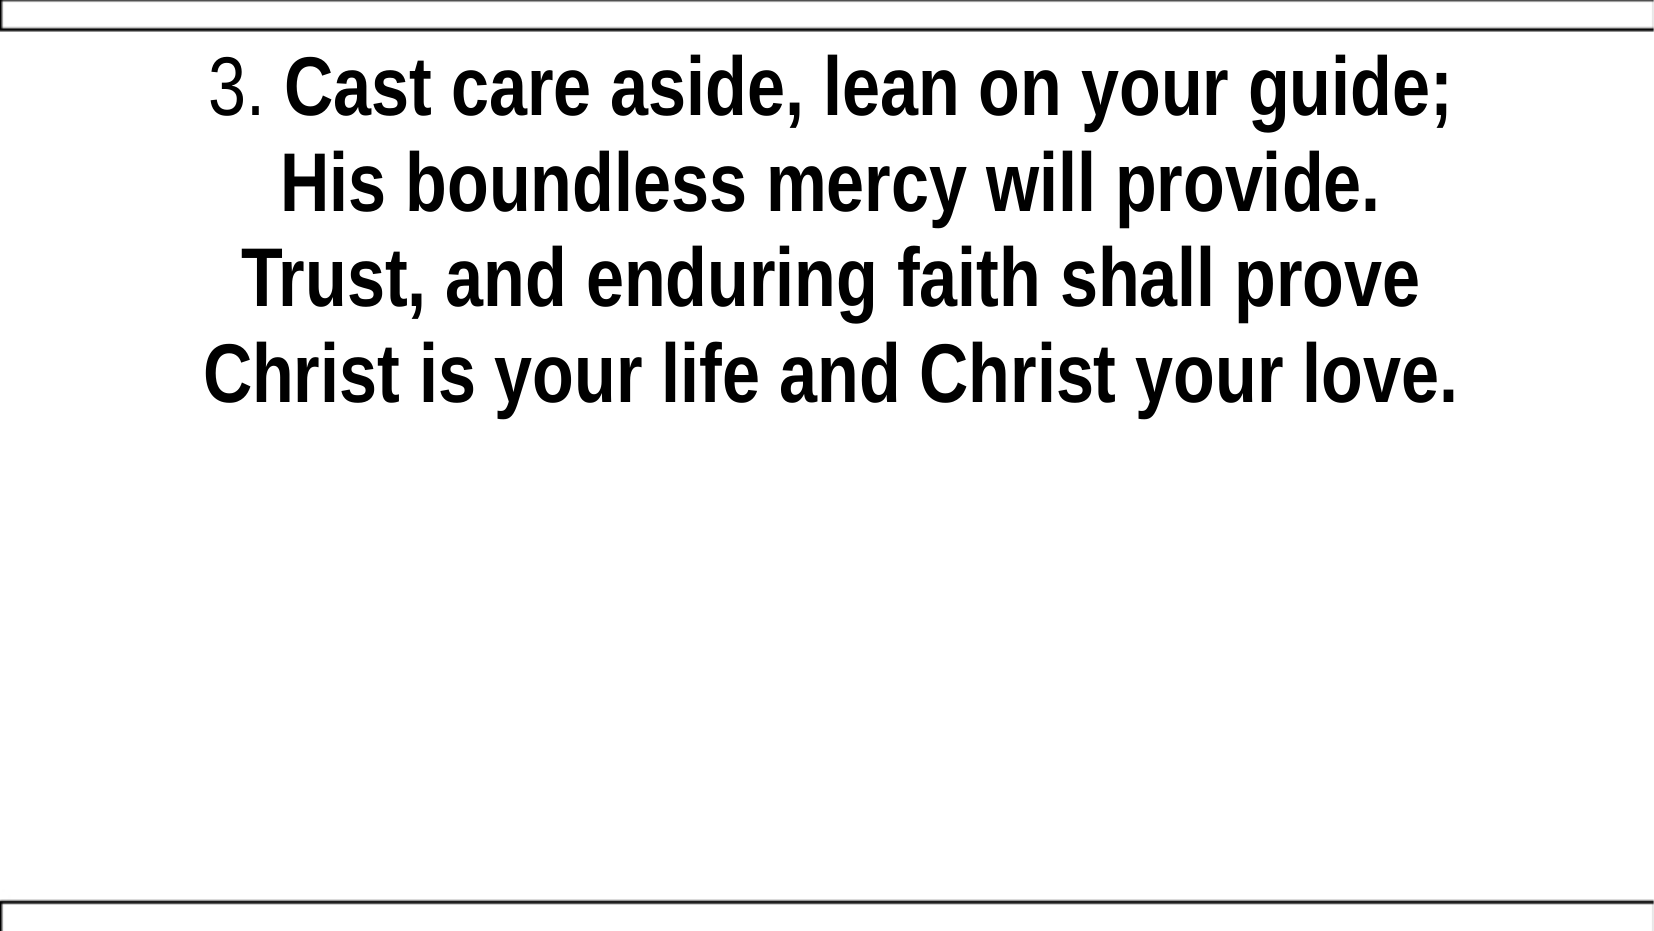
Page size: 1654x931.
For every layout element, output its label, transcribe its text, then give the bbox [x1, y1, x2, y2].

picture [0, 0, 1654, 931]
text_box 3. Cast care aside, lean on your guide; His boundless mercy will provide. Trust, and enduring faith shall prove Christ is your life and Christ your love. [88, 30, 1574, 445]
